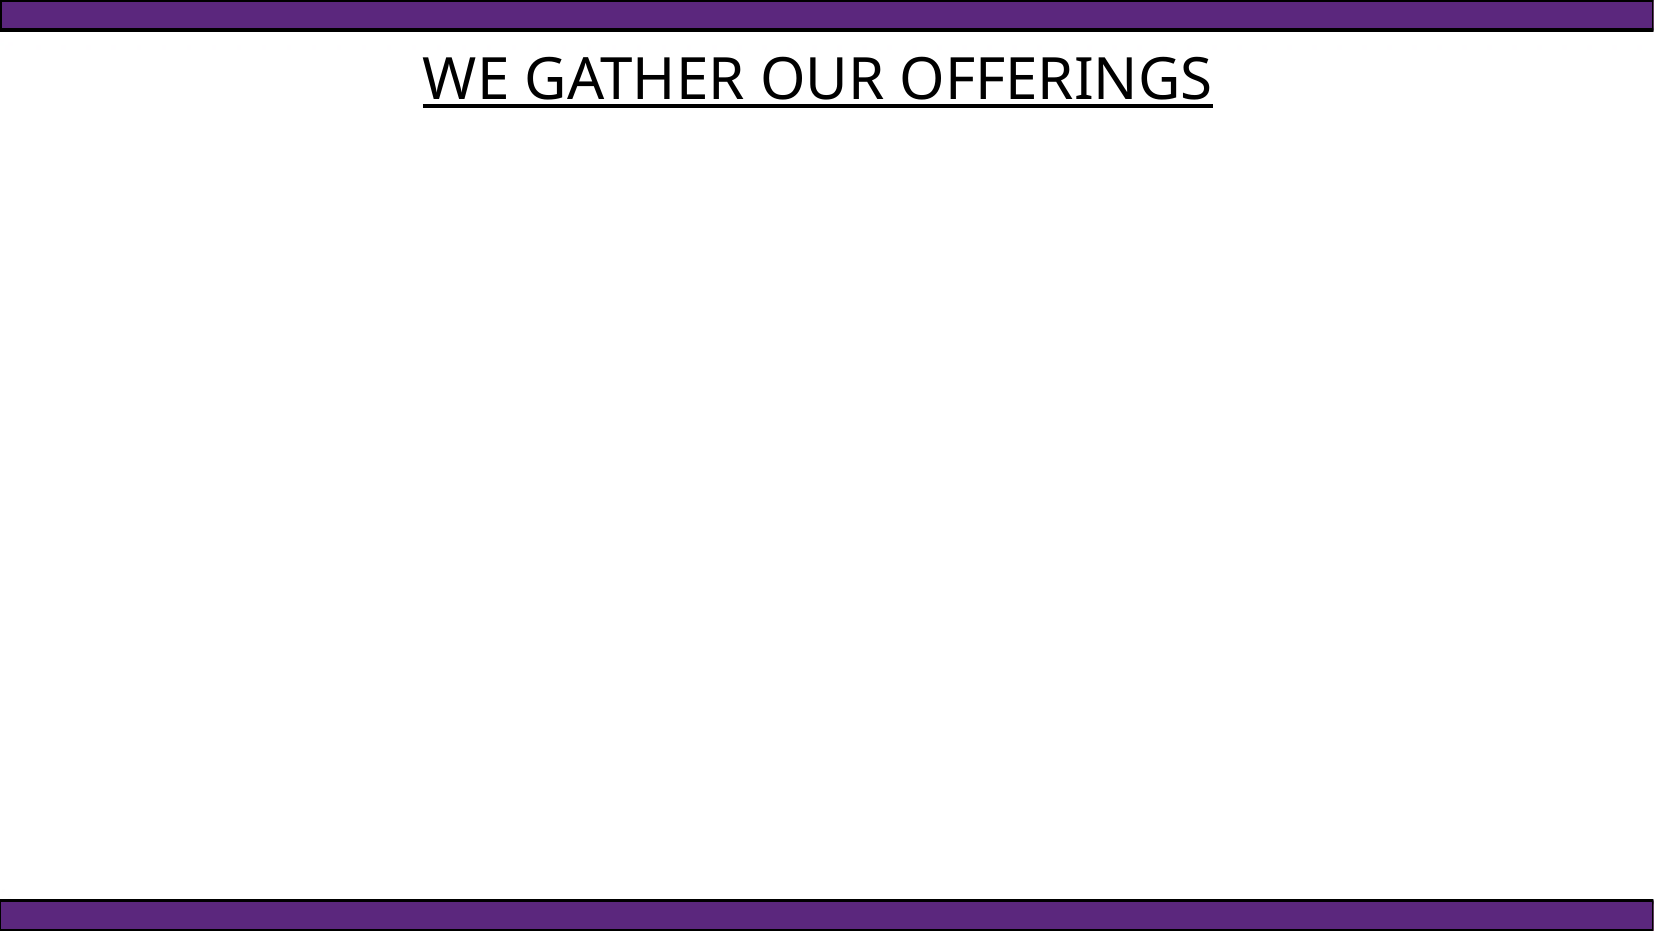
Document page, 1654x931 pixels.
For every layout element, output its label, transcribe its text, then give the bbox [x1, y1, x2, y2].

text_box WE GATHER OUR OFFERINGS [60, 30, 1577, 151]
picture [0, 31, 1654, 900]
text_box [0, 900, 1654, 931]
text_box [0, 0, 1654, 31]
